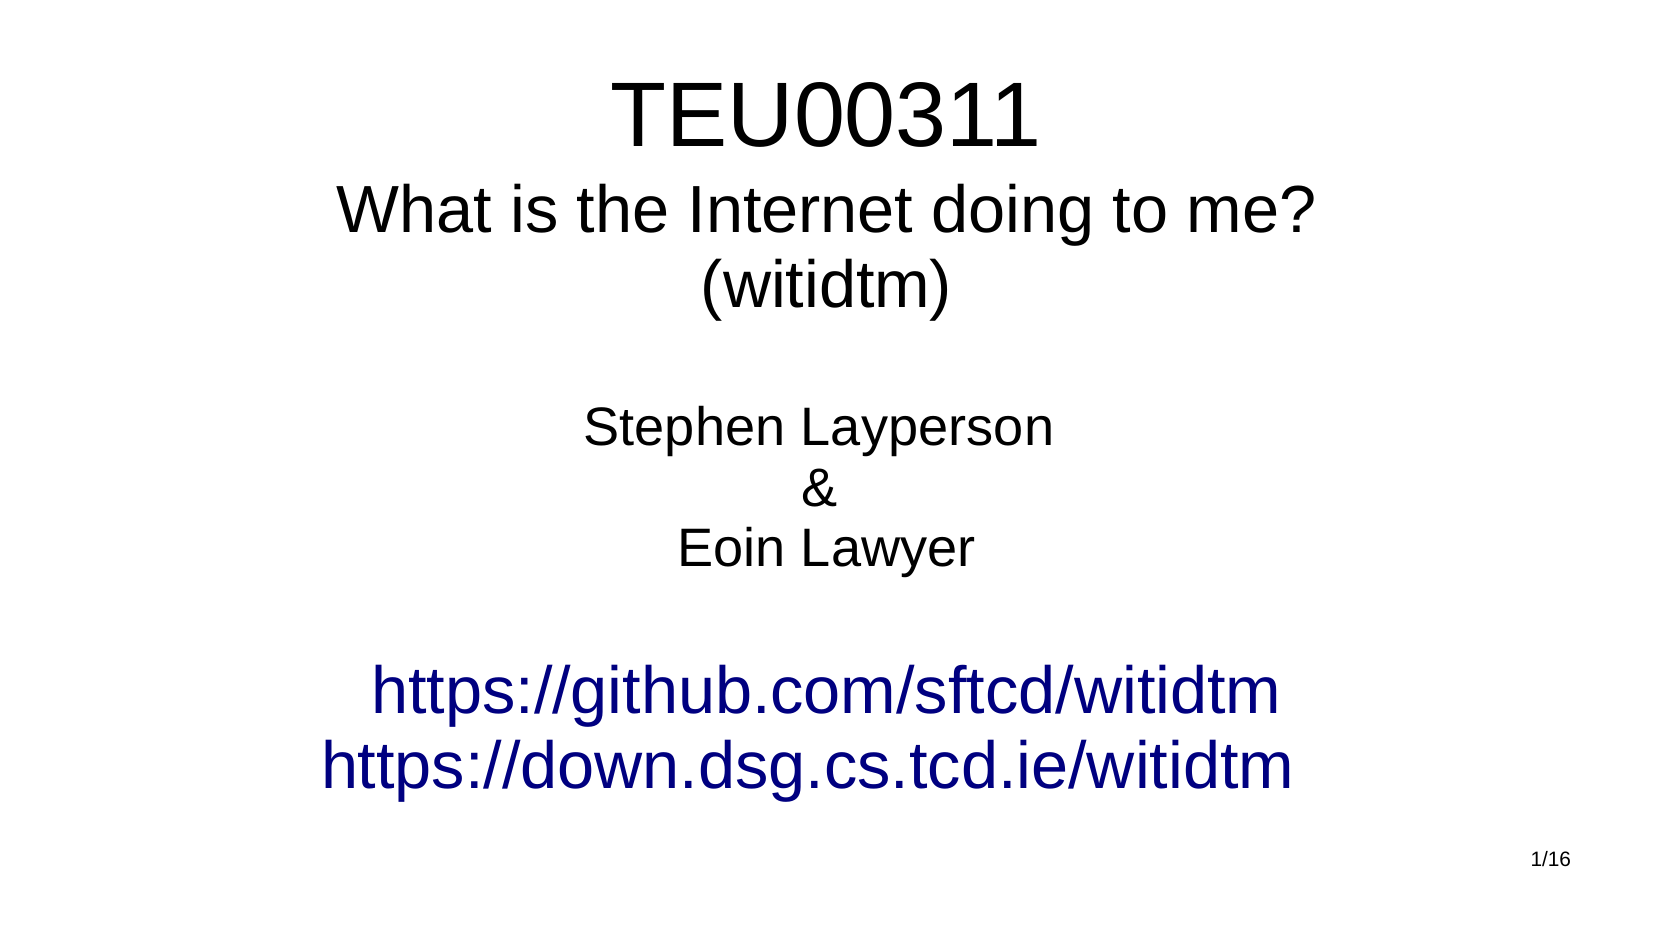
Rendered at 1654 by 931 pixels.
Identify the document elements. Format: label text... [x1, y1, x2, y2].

subtitle What is the Internet doing to me? (witidtm) Stephen Layperson & Eoin Lawyer https://github.com/sftcd/witidtm https://down.dsg.cs.tcd.ie/witidtm [82, 172, 1571, 803]
title TEU00311 [82, 37, 1571, 172]
